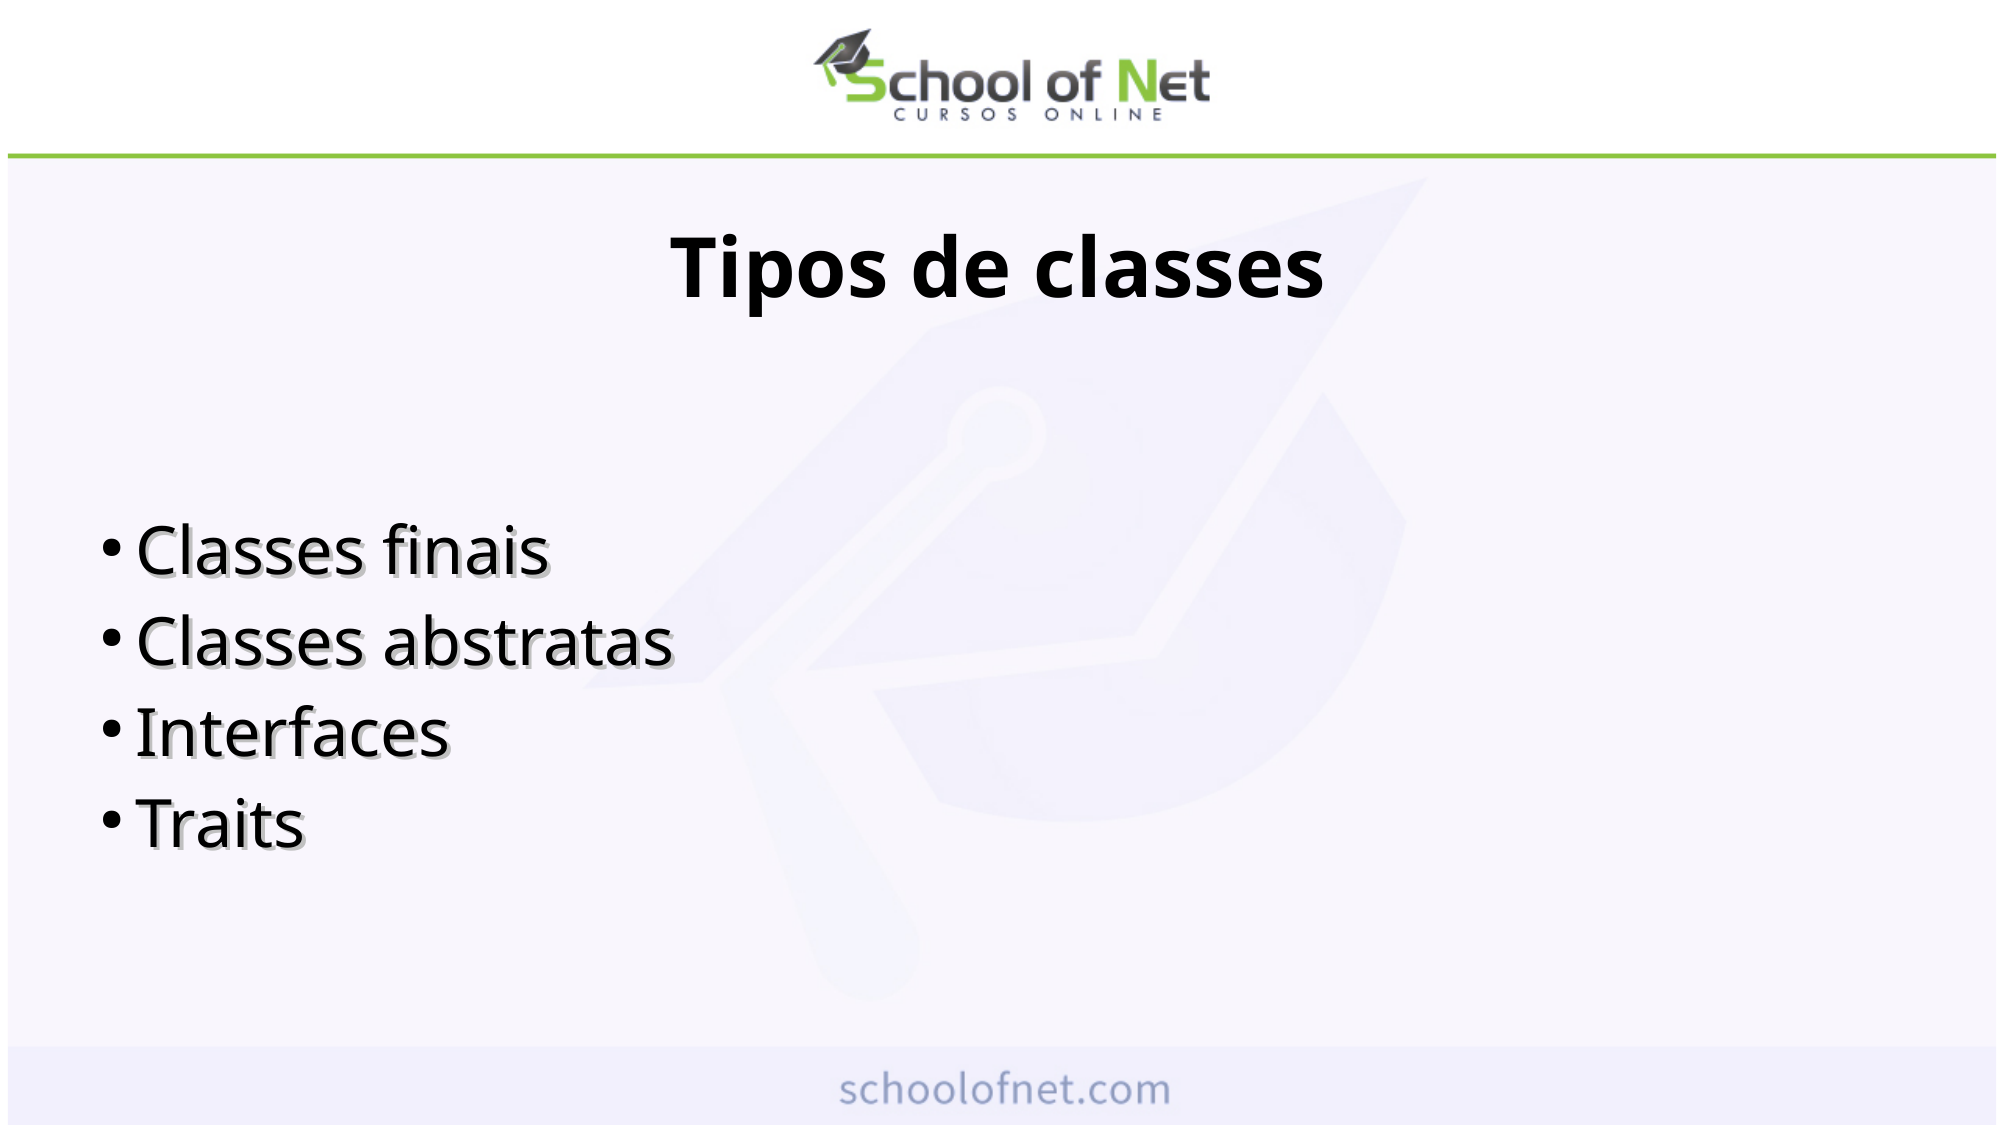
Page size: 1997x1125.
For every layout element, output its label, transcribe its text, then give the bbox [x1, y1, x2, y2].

subtitle Classes finais Classes abstratas Interfaces Traits [99, 342, 1897, 1028]
title Tipos de classes [99, 171, 1897, 342]
picture [7, 5, 1997, 1125]
